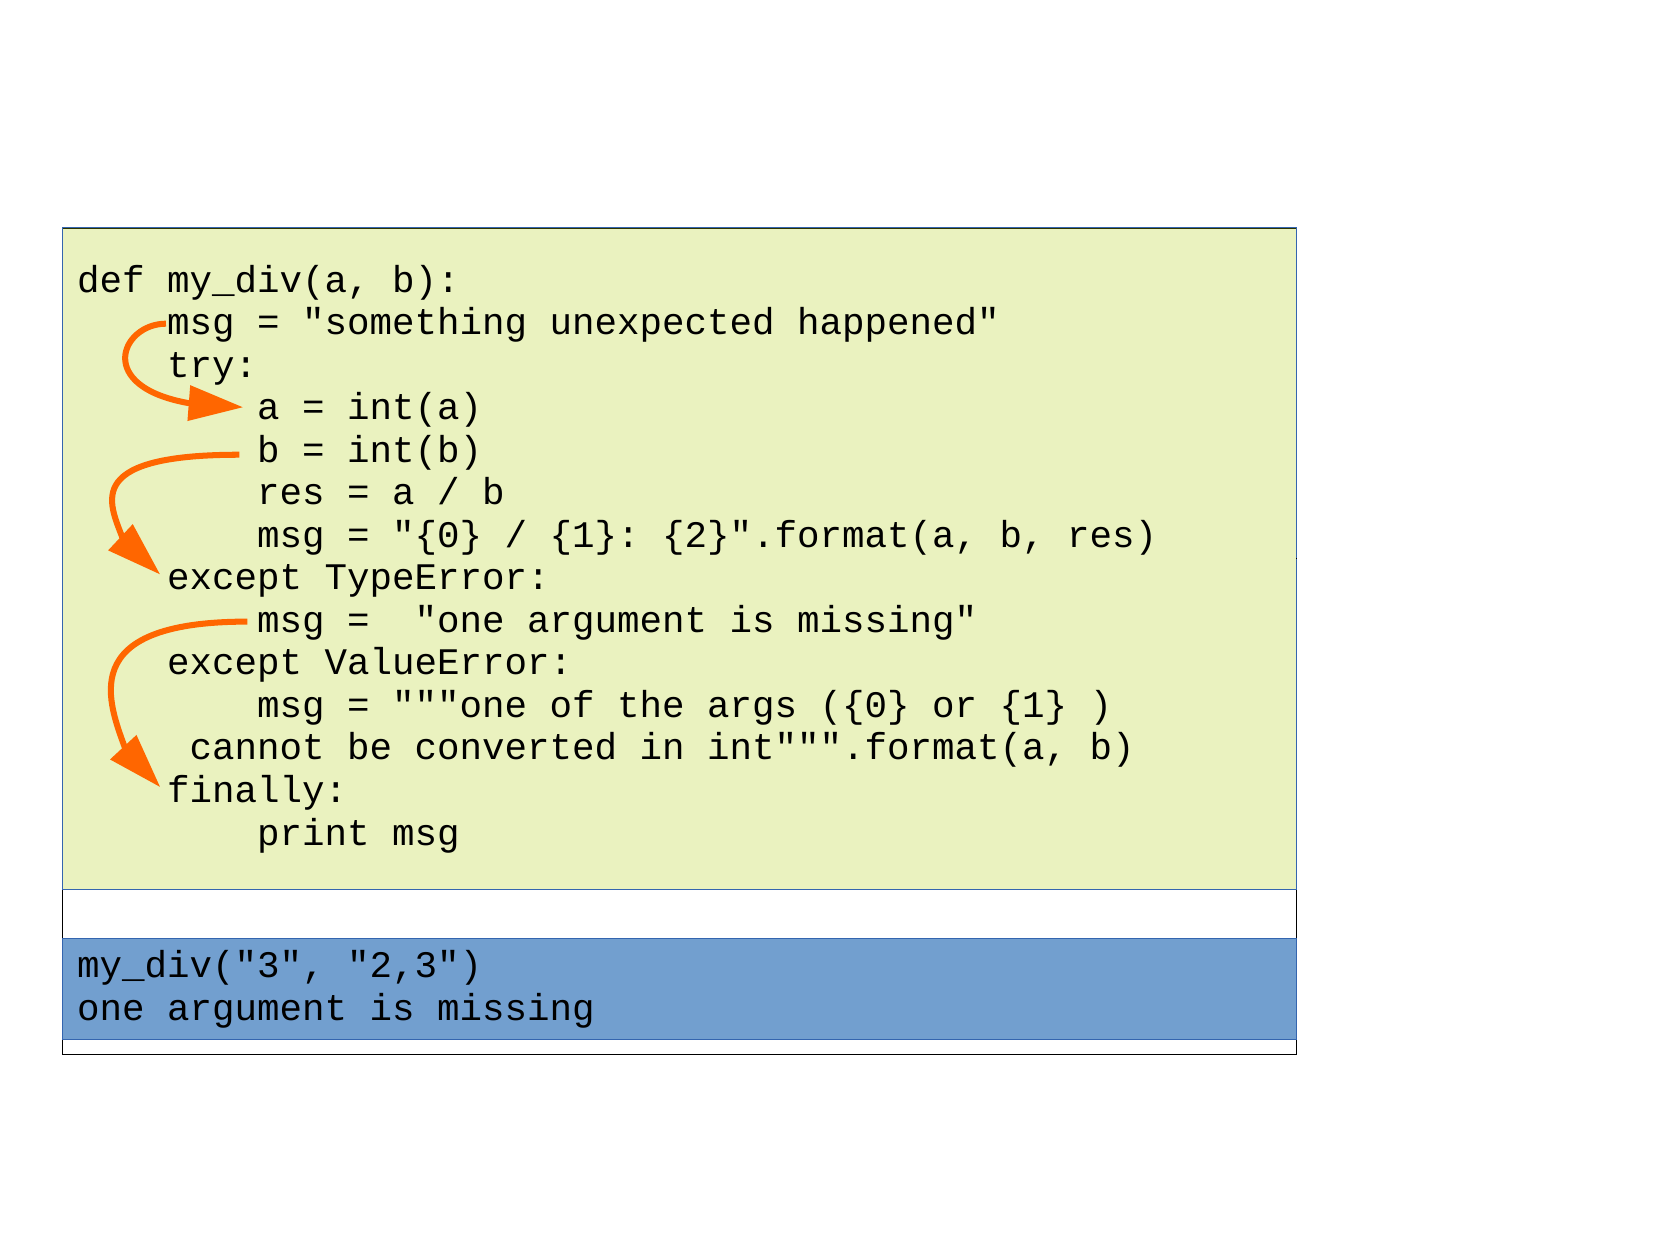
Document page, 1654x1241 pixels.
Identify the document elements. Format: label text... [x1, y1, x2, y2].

text_box [62, 890, 1297, 938]
text_box my_div("3", "2,3") one argument is missing [62, 938, 1297, 1040]
text_box def my_div(a, b): msg = "something unexpected happened" try: a = int(a) b = int(b) res = a / b msg = "{0} / {1}: {2}".format(a, b, res) except TypeError: msg = "one argument is missing" except ValueError: msg = """one of the args ({0} or {1} ) cannot be converted in int""".format(a, b) finally: print msg [62, 227, 1297, 890]
text_box [62, 1040, 1297, 1055]
